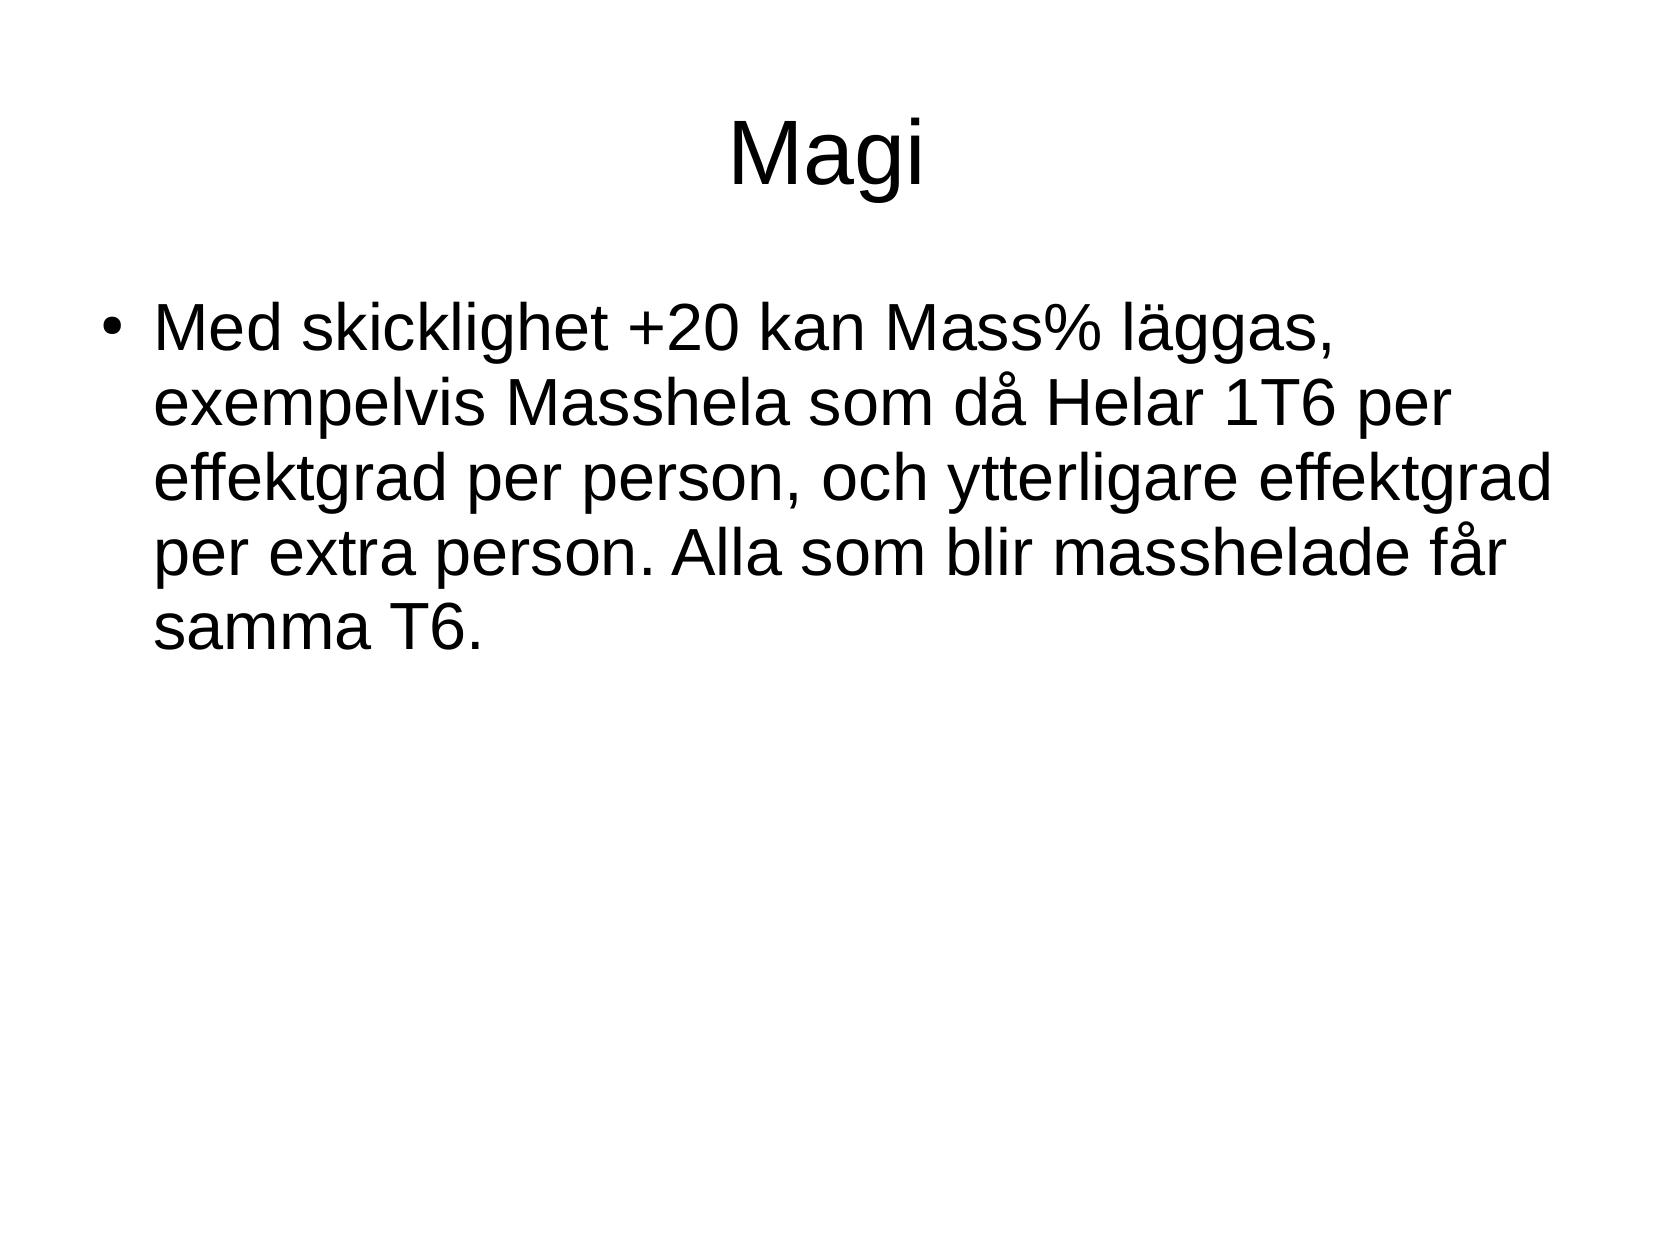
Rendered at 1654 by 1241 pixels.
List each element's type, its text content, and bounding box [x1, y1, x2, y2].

title Magi [82, 49, 1571, 257]
list Med skicklighet +20 kan Mass% läggas, exempelvis Masshela som då Helar 1T6 per effektgrad per person, och ytterligare effektgrad per extra person. Alla som blir masshelade får samma T6. [82, 290, 1571, 1109]
